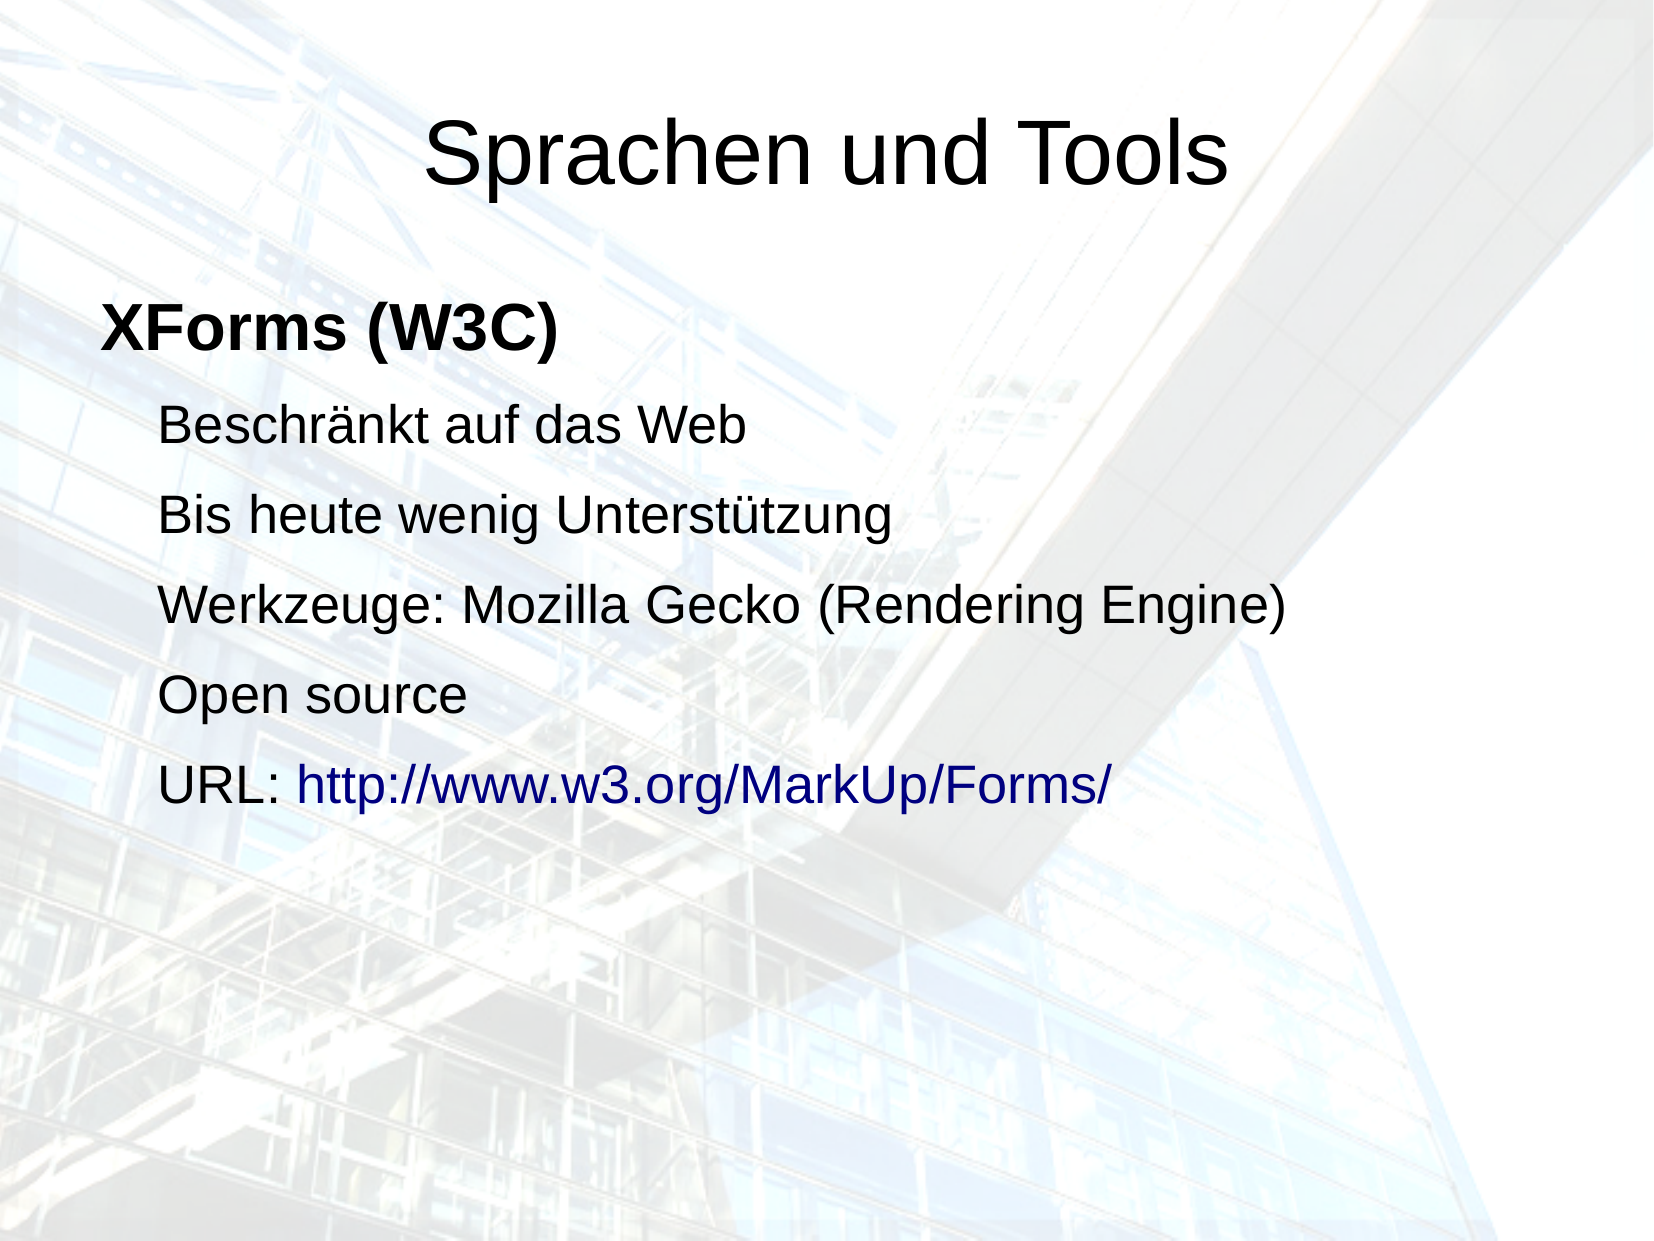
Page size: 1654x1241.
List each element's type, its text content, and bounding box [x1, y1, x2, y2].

picture [0, 0, 1654, 1241]
list XForms (W3C) Beschränkt auf das Web Bis heute wenig Unterstützung Werkzeuge: Mozilla Gecko (Rendering Engine) Open source URL: http://www.w3.org/MarkUp/Forms/ [82, 290, 1571, 1094]
title Sprachen und Tools [82, 56, 1571, 250]
